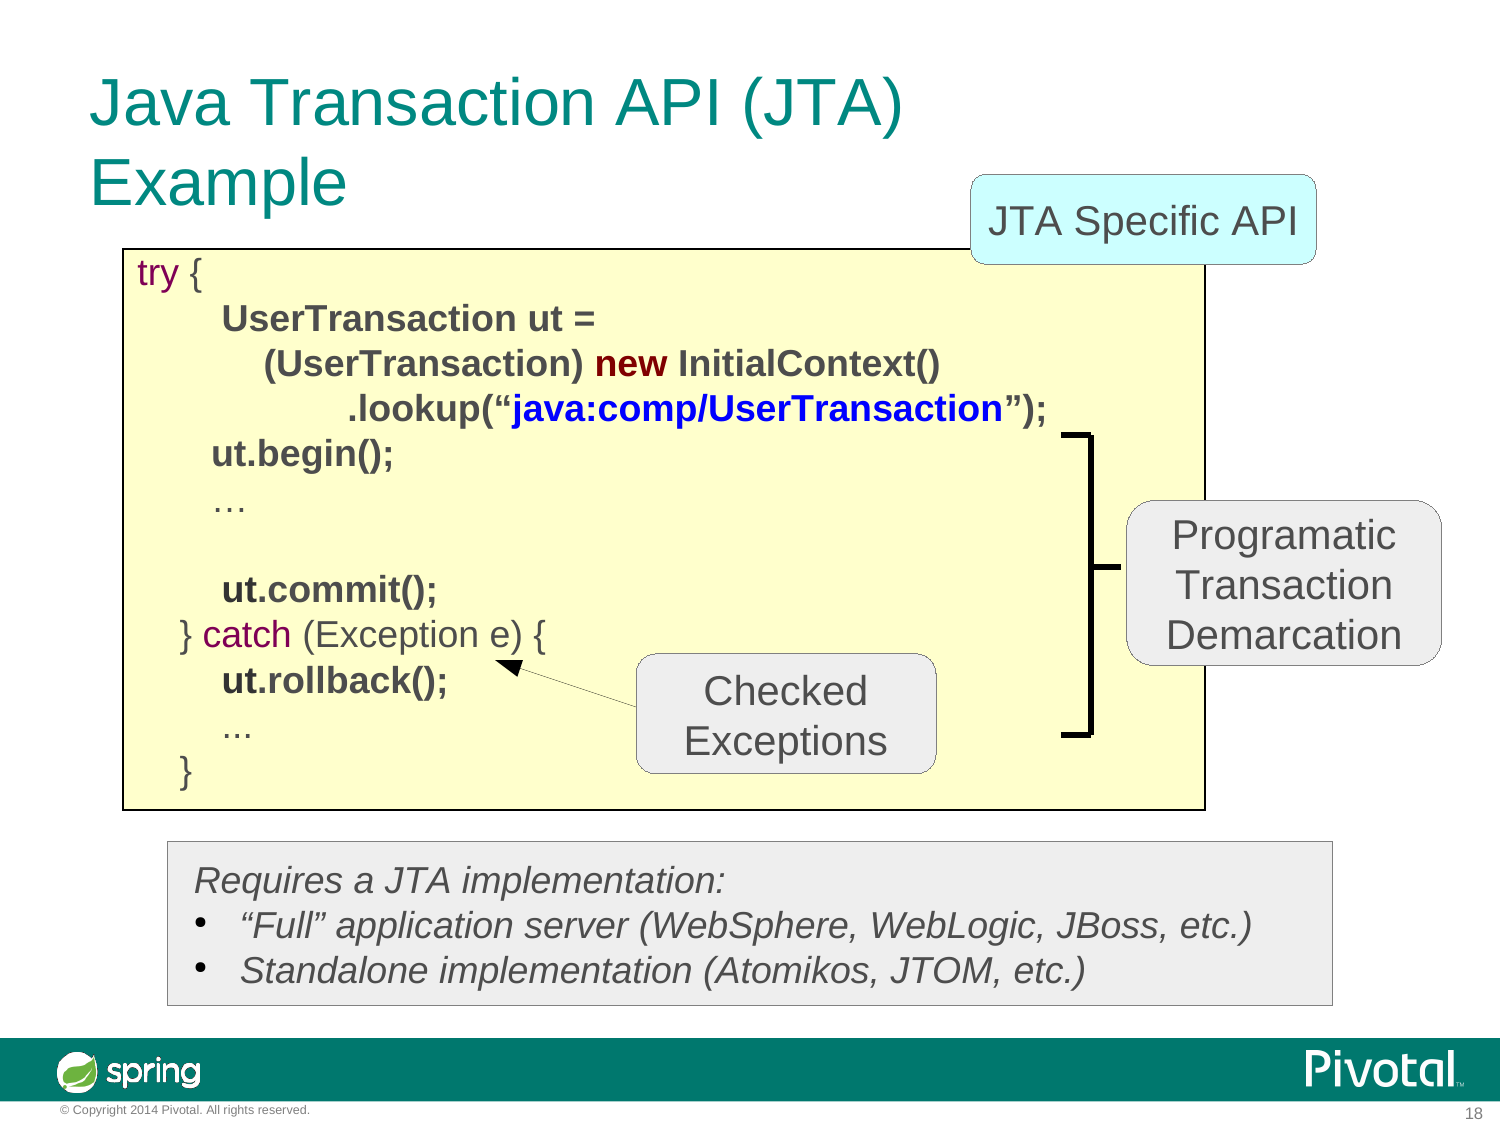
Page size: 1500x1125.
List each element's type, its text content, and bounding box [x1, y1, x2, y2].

picture [32, 1041, 210, 1103]
text_box Requires a JTA implementation: “Full” application server (WebSphere, WebLogic, JBoss, etc.) Standalone implementation (Atomikos, JTOM, etc.) [167, 841, 1333, 1006]
text_box try { UserTransaction ut = (UserTransaction) new InitialContext() .lookup(“java:comp/UserTransaction”); ut.begin(); … ut.commit(); } catch (Exception e) { ut.rollback(); ... } [122, 249, 1206, 810]
text_box Programatic Transaction Demarcation [1126, 500, 1442, 666]
text_box JTA Specific API [970, 174, 1317, 265]
title Java Transaction API (JTA) Example [75, 45, 1426, 233]
text_box Checked Exceptions [636, 653, 937, 774]
picture [1306, 1050, 1464, 1087]
